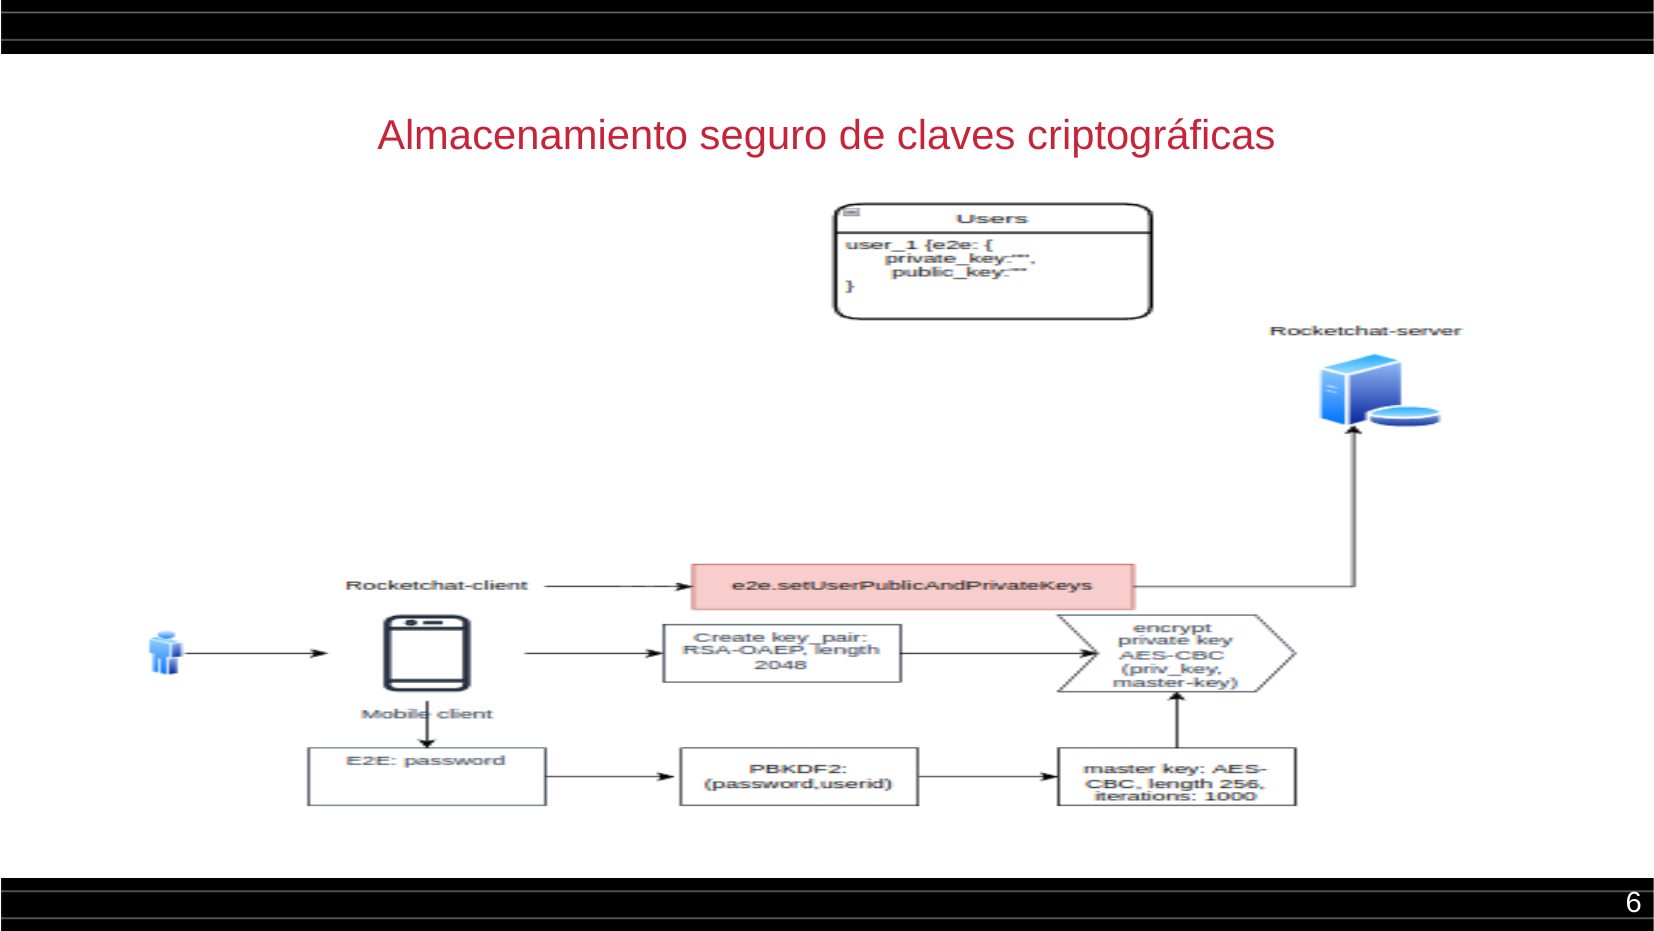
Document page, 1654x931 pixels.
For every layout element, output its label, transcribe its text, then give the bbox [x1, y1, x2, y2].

picture [1, 878, 1654, 931]
picture [94, 200, 1512, 839]
picture [1, 0, 1654, 54]
title Almacenamiento seguro de claves criptográficas [82, 92, 1571, 178]
